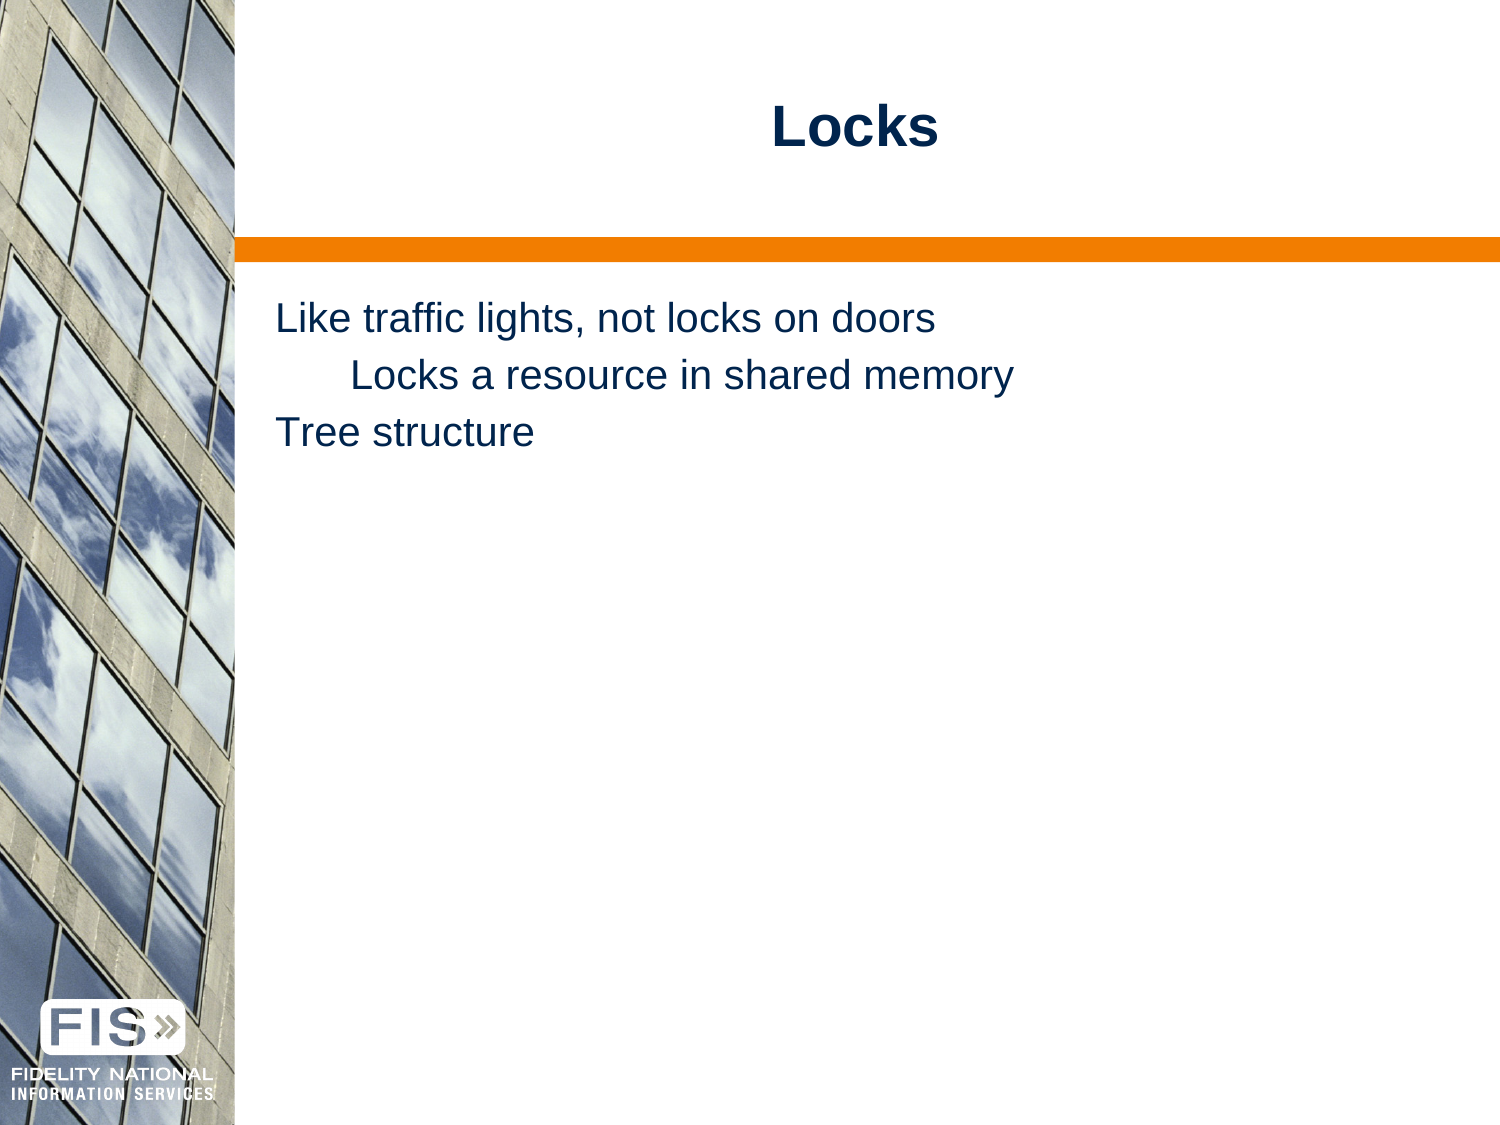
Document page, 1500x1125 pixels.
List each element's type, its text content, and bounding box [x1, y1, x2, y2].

picture [0, 0, 235, 1125]
list Like traffic lights, not locks on doors Locks a resource in shared memory Tree structure [274, 295, 1438, 1038]
title Locks [274, 32, 1438, 220]
